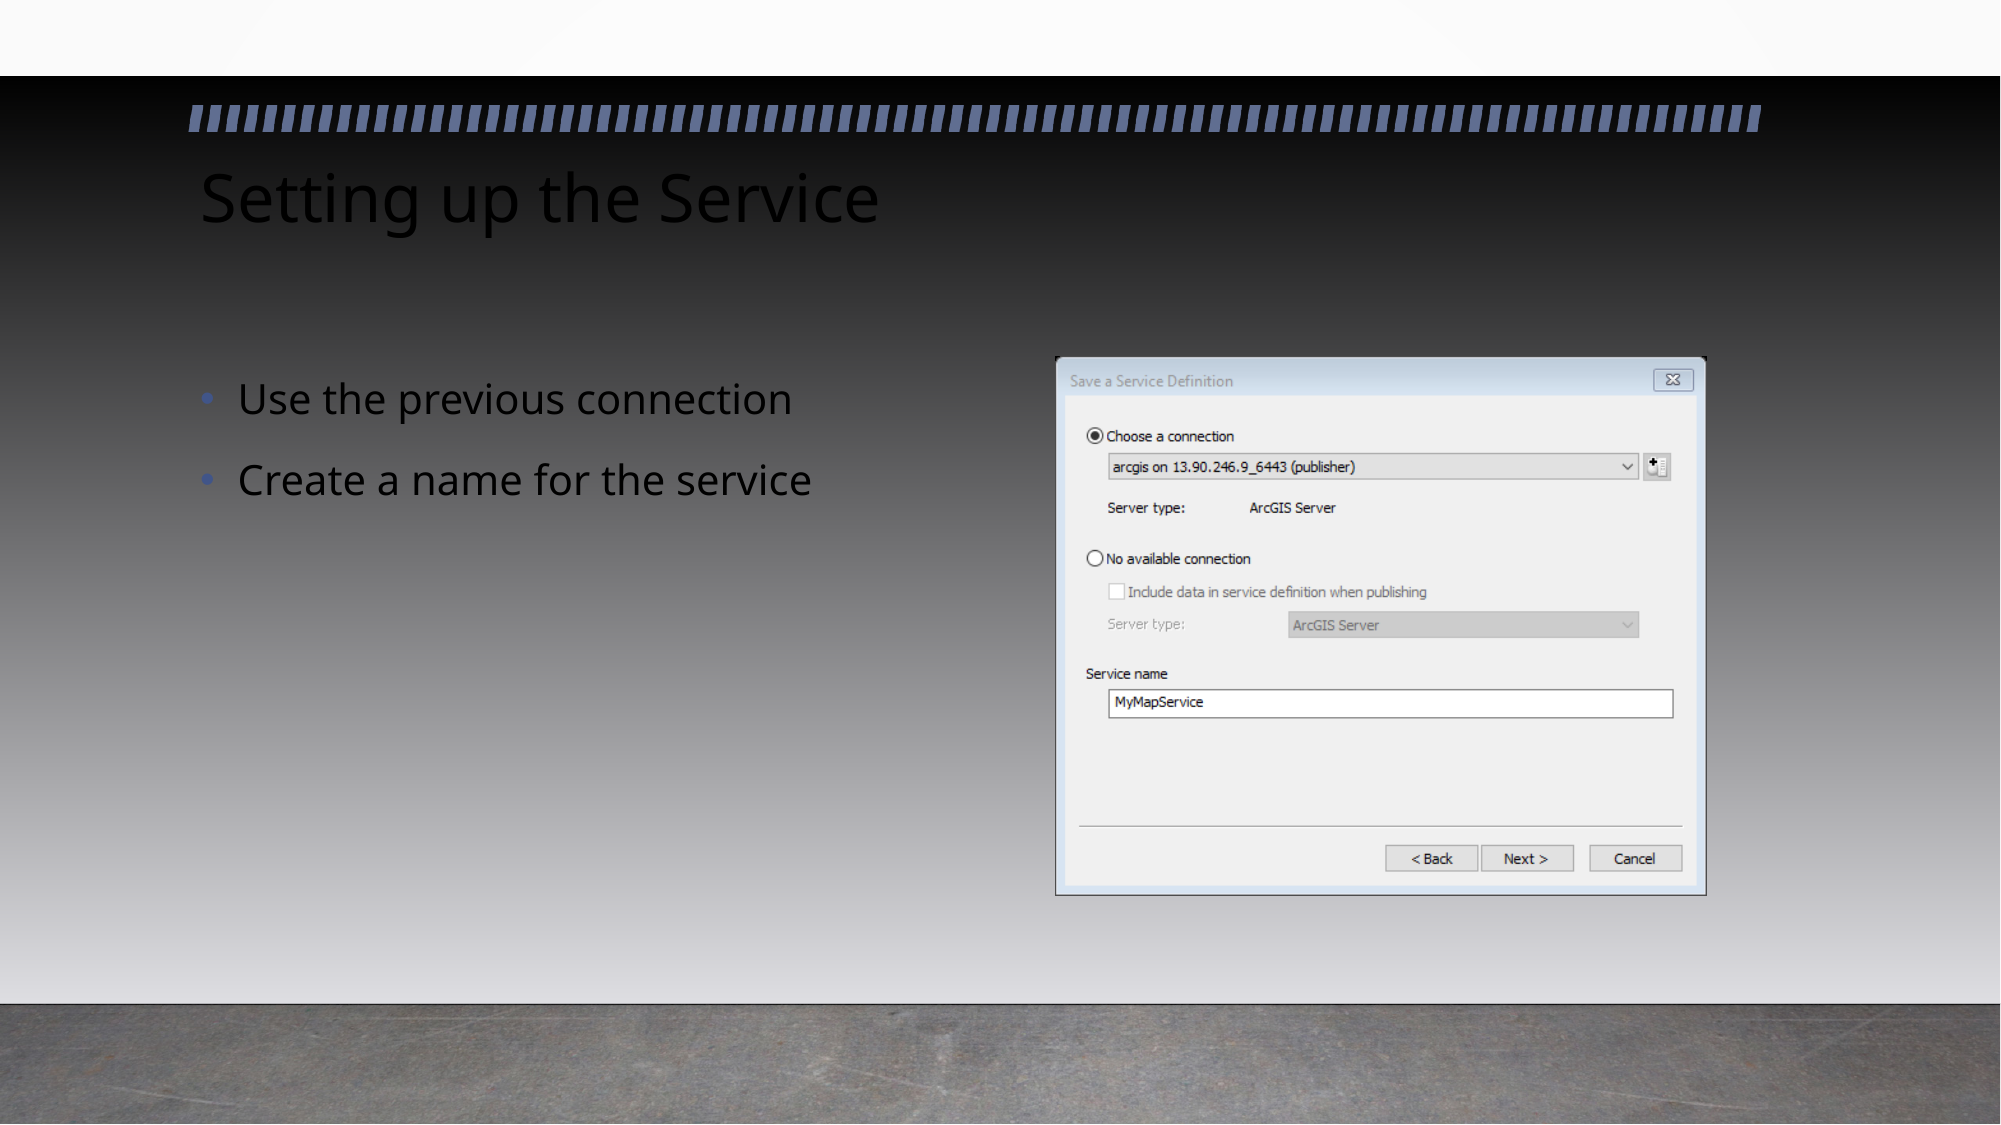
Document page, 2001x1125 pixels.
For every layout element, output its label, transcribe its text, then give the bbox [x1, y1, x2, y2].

picture [1055, 356, 1707, 896]
title Setting up the Service [185, 157, 1762, 331]
list Use the previous connection Create a name for the service [185, 355, 948, 896]
